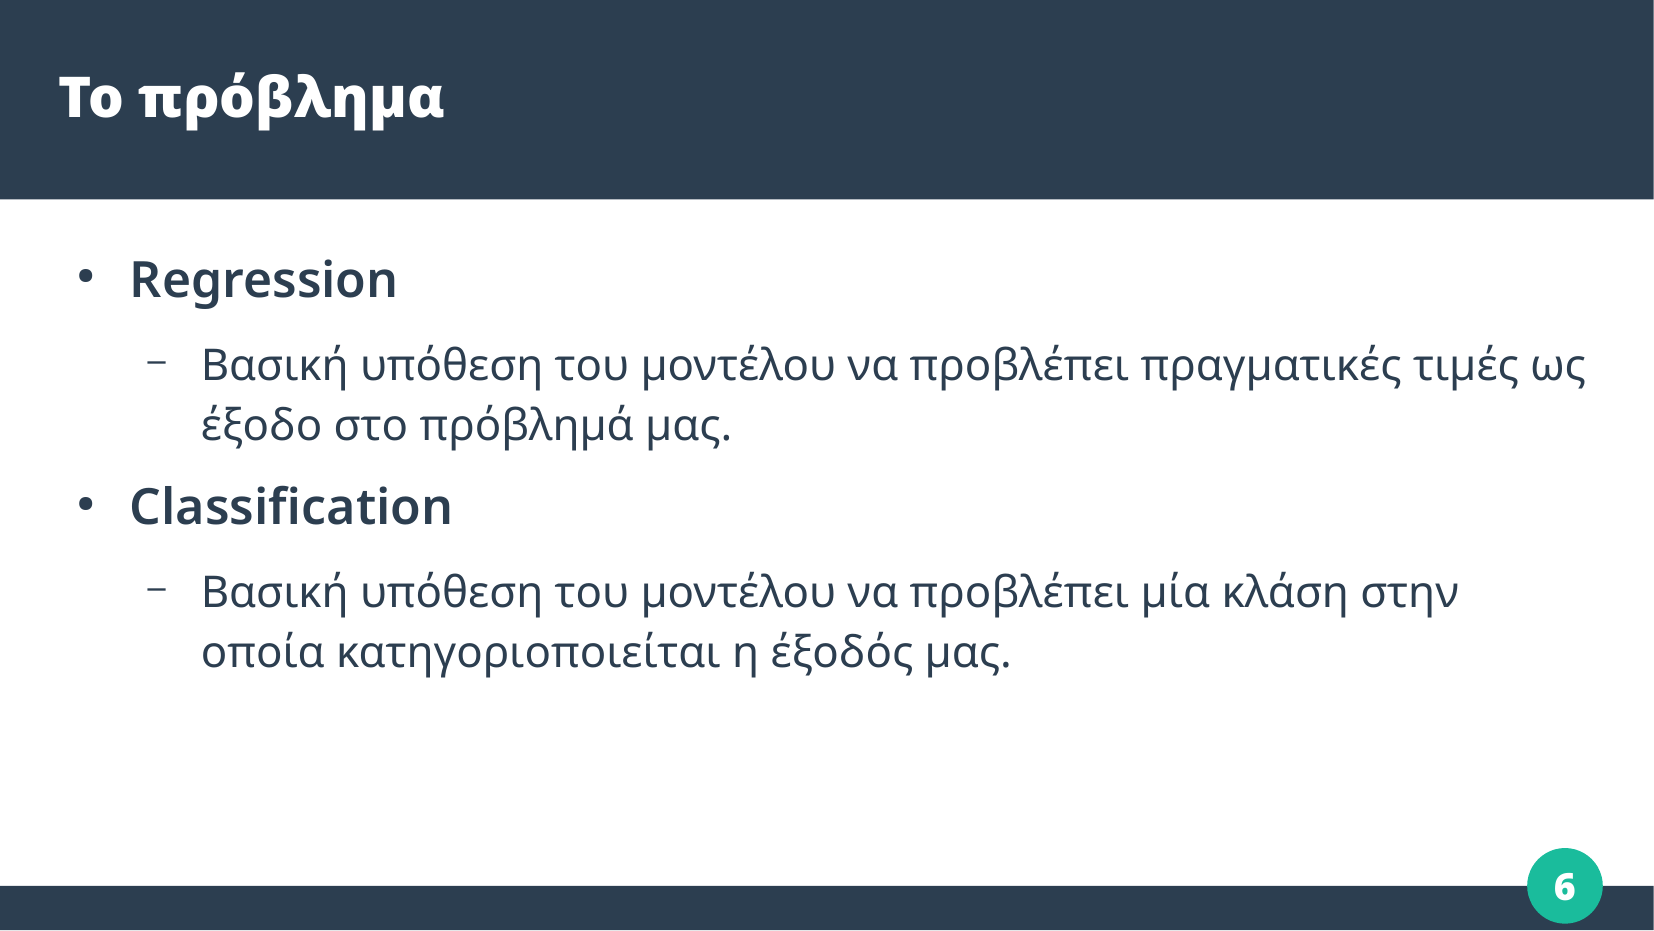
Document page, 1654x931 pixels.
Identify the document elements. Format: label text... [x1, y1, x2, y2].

list Regression Βασική υπόθεση του μοντέλου να προβλέπει πραγματικές τιμές ως έξοδο στο πρόβλημά μας. Classification Βασική υπόθεση του μοντέλου να προβλέπει μία κλάση στην οποία κατηγοριοποιείται η έξοδός μας. [59, 243, 1595, 864]
title Το πρόβλημα [59, 37, 1595, 156]
